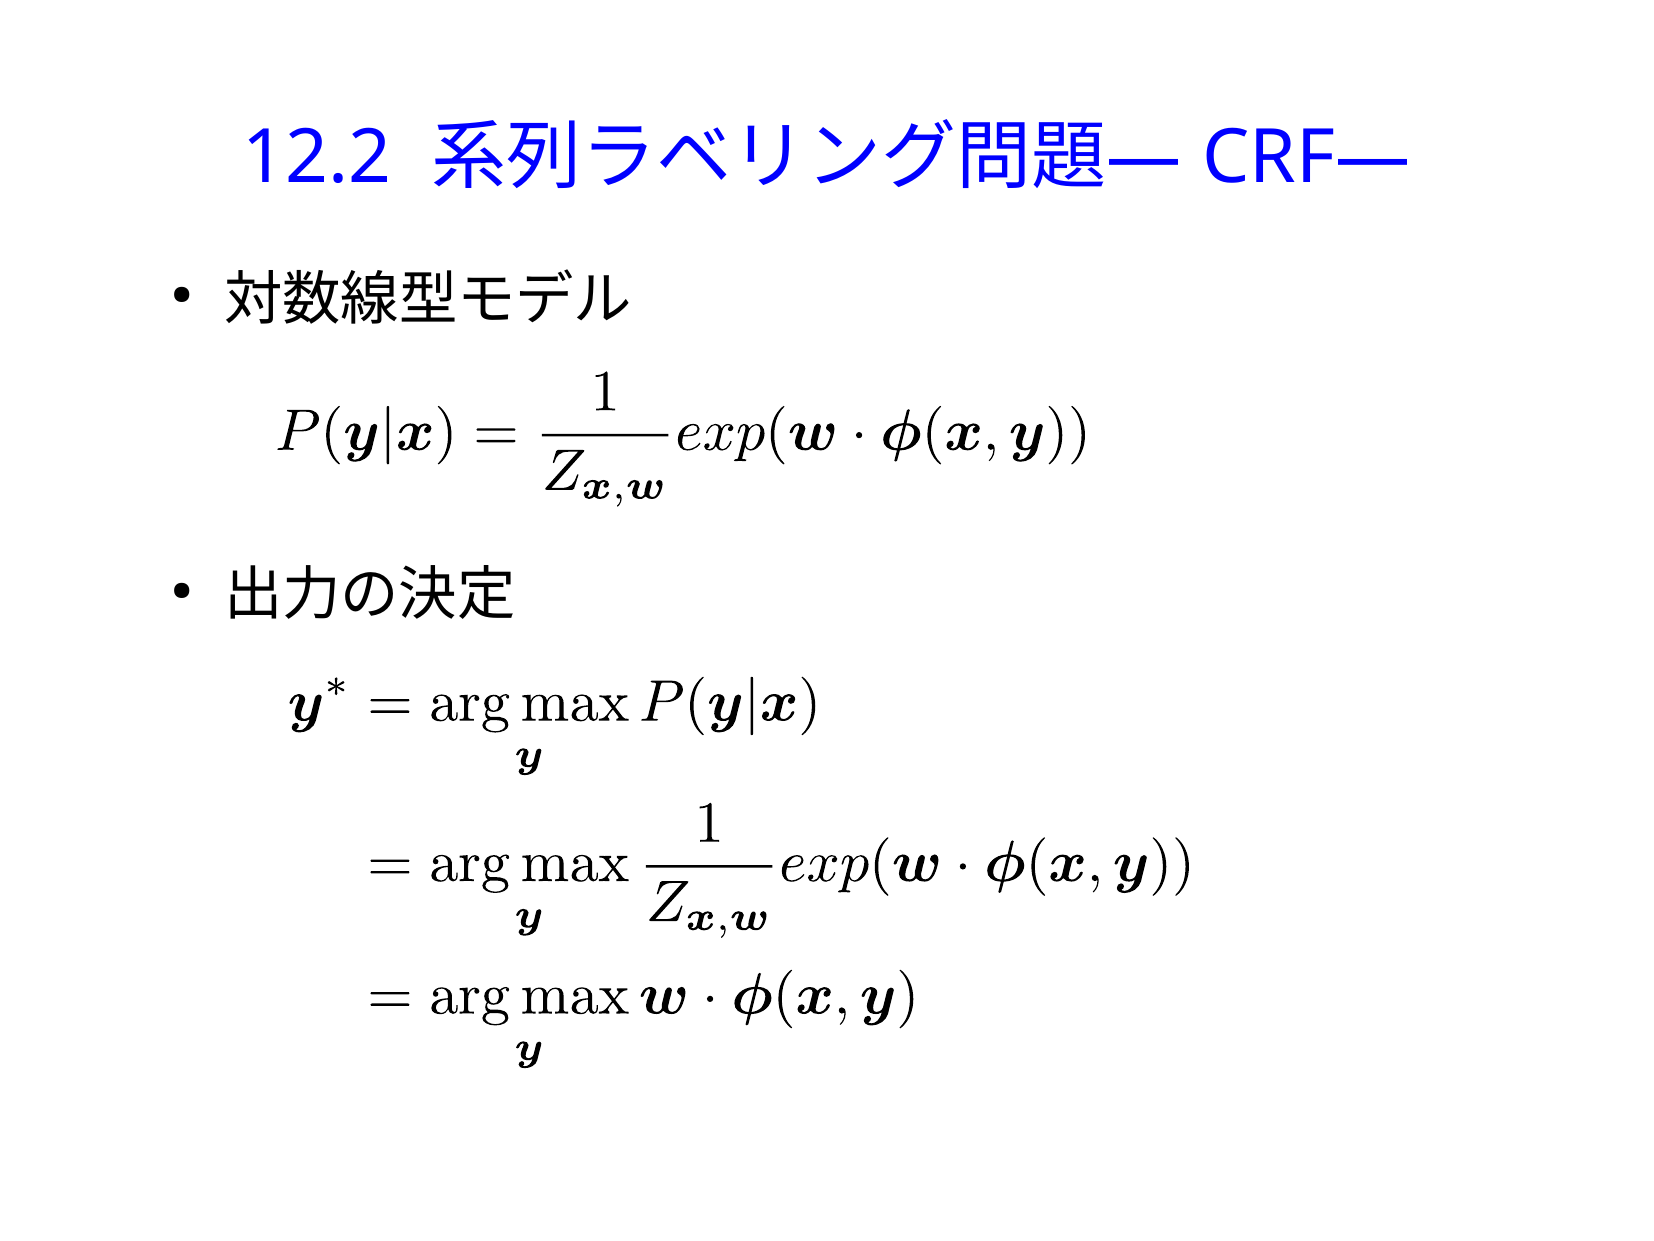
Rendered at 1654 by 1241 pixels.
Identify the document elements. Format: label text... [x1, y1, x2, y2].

list 対数線型モデル [82, 257, 1571, 438]
text_box [287, 676, 1195, 1069]
text_box [274, 371, 1091, 507]
title 12.2 系列ラベリング問題―CRF― [82, 49, 1571, 257]
list 出力の決定 [82, 552, 1571, 734]
